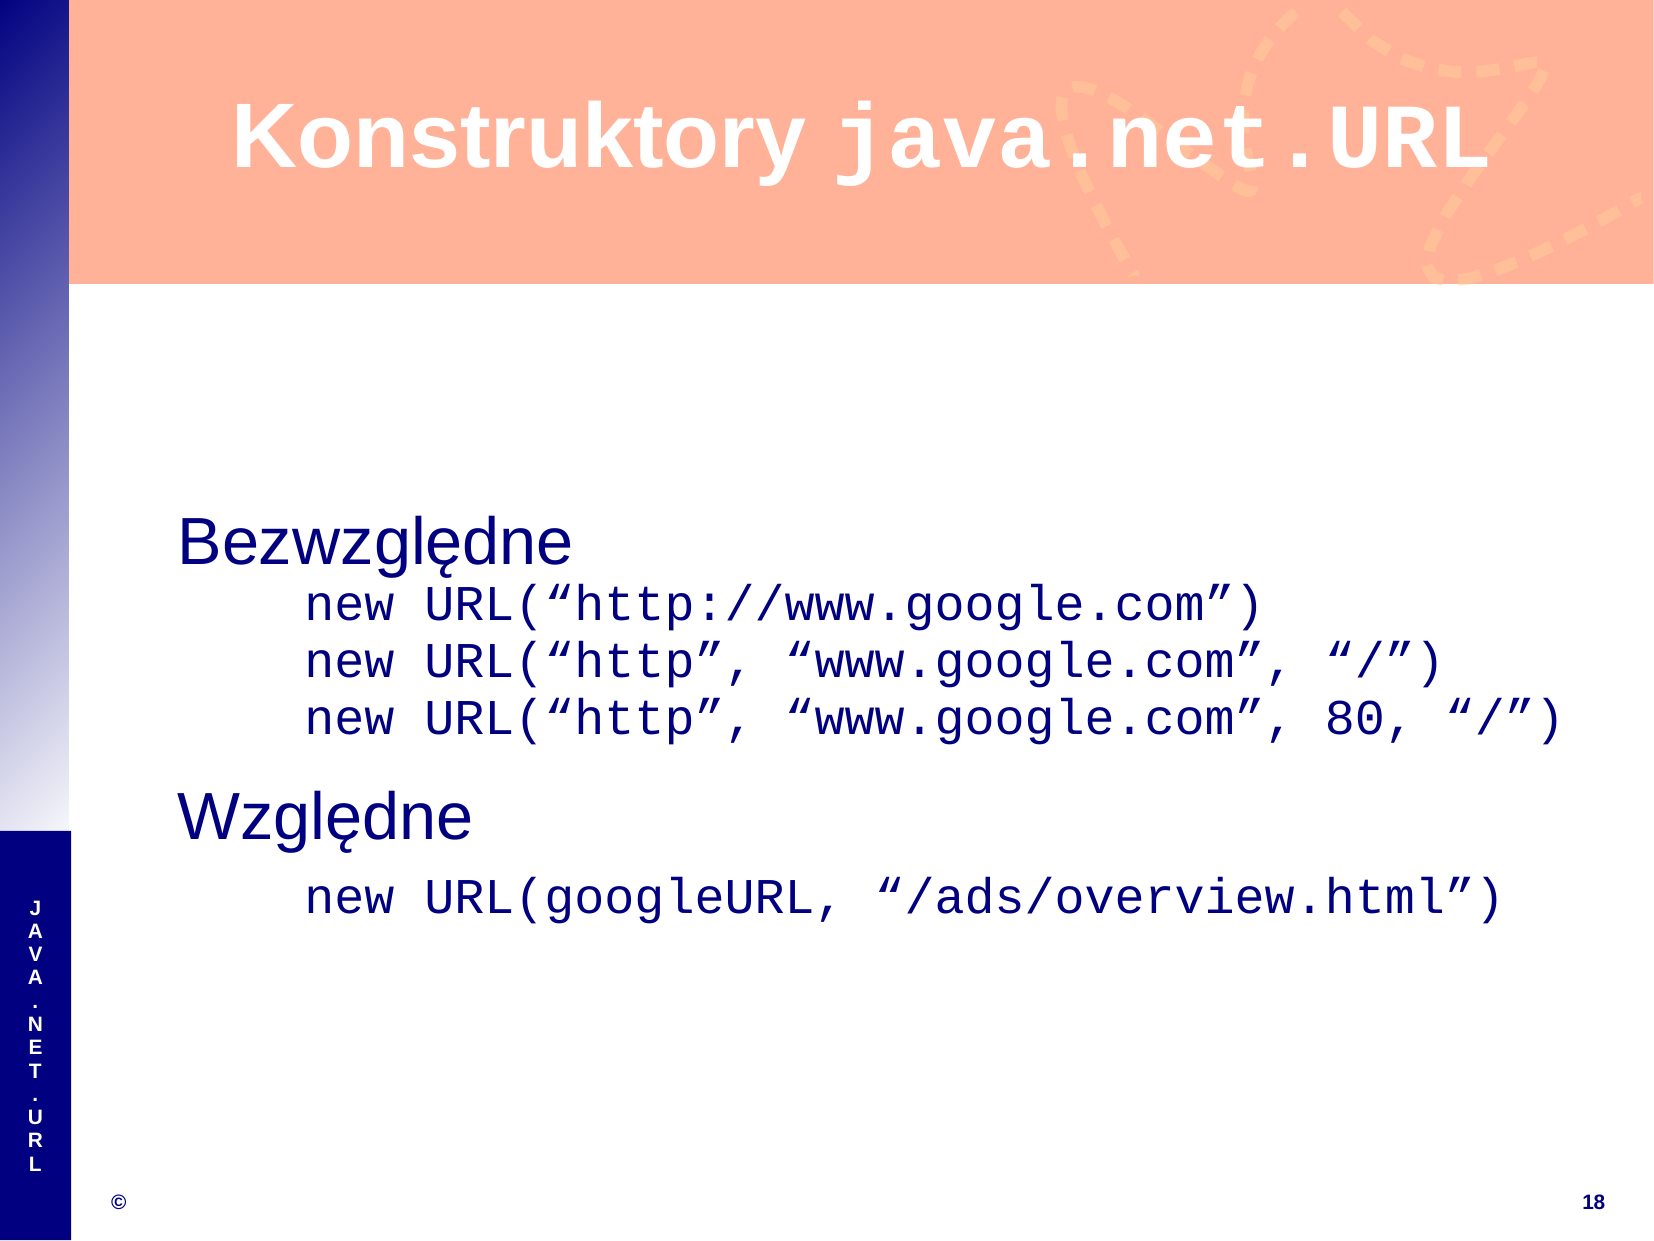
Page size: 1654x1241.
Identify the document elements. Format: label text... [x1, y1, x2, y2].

title Konstruktory java.net.URL [70, 36, 1654, 244]
list Bezwzględne new URL(“http://www.google.com”) new URL(“http”, “www.google.com”, “/”) new URL(“http”, “www.google.com”, 80, “/”) Względne new URL(googleURL, “/ads/overview.html”) [159, 504, 1565, 920]
text_box J A V A . N E T . U R L [0, 830, 71, 1241]
